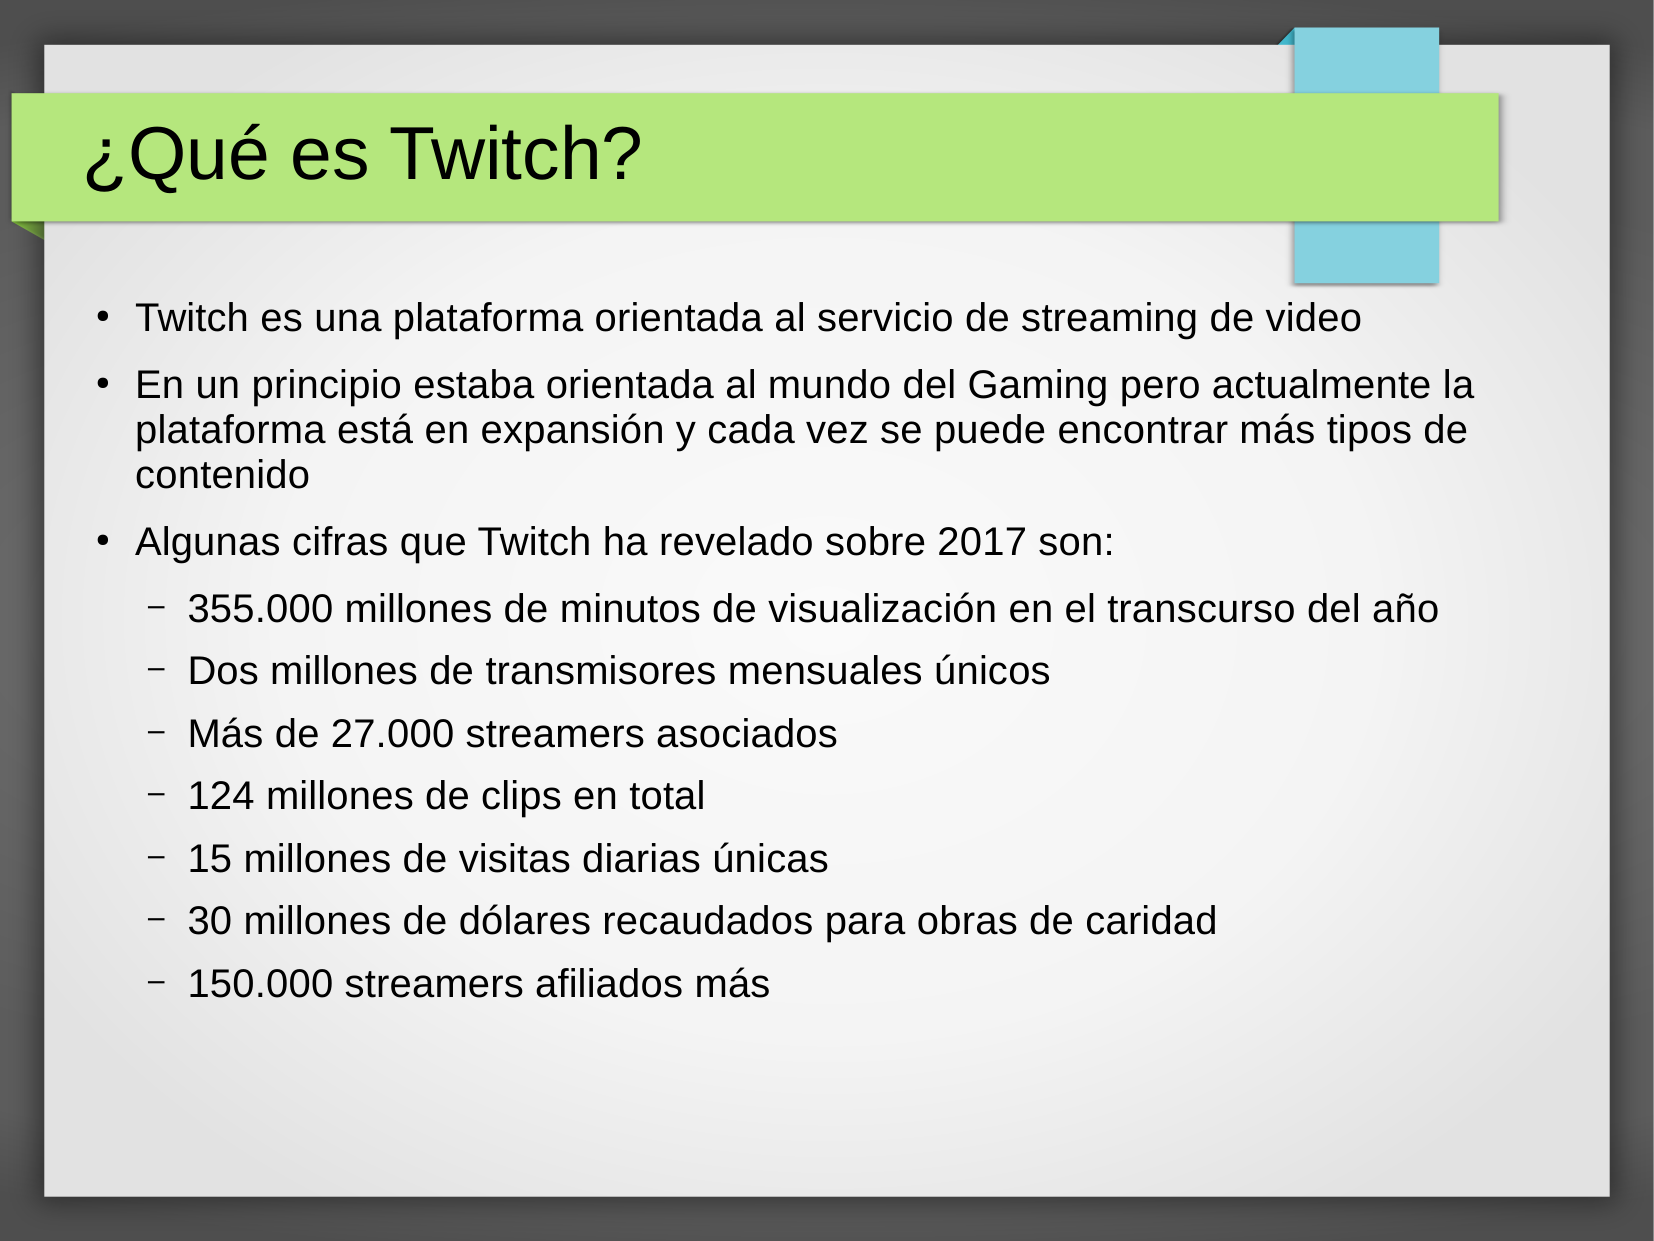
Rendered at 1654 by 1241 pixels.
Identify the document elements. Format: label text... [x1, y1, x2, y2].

picture [0, 0, 1654, 1241]
list Twitch es una plataforma orientada al servicio de streaming de video En un principio estaba orientada al mundo del Gaming pero actualmente la plataforma está en expansión y cada vez se puede encontrar más tipos de contenido Algunas cifras que Twitch ha revelado sobre 2017 son: 355.000 millones de minutos de visualización en el transcurso del año Dos millones de transmisores mensuales únicos Más de 27.000 streamers asociados 124 millones de clips en total 15 millones de visitas diarias únicas 30 millones de dólares recaudados para obras de caridad 150.000 streamers afiliados más [82, 295, 1571, 1015]
title ¿Qué es Twitch? [82, 94, 1264, 213]
